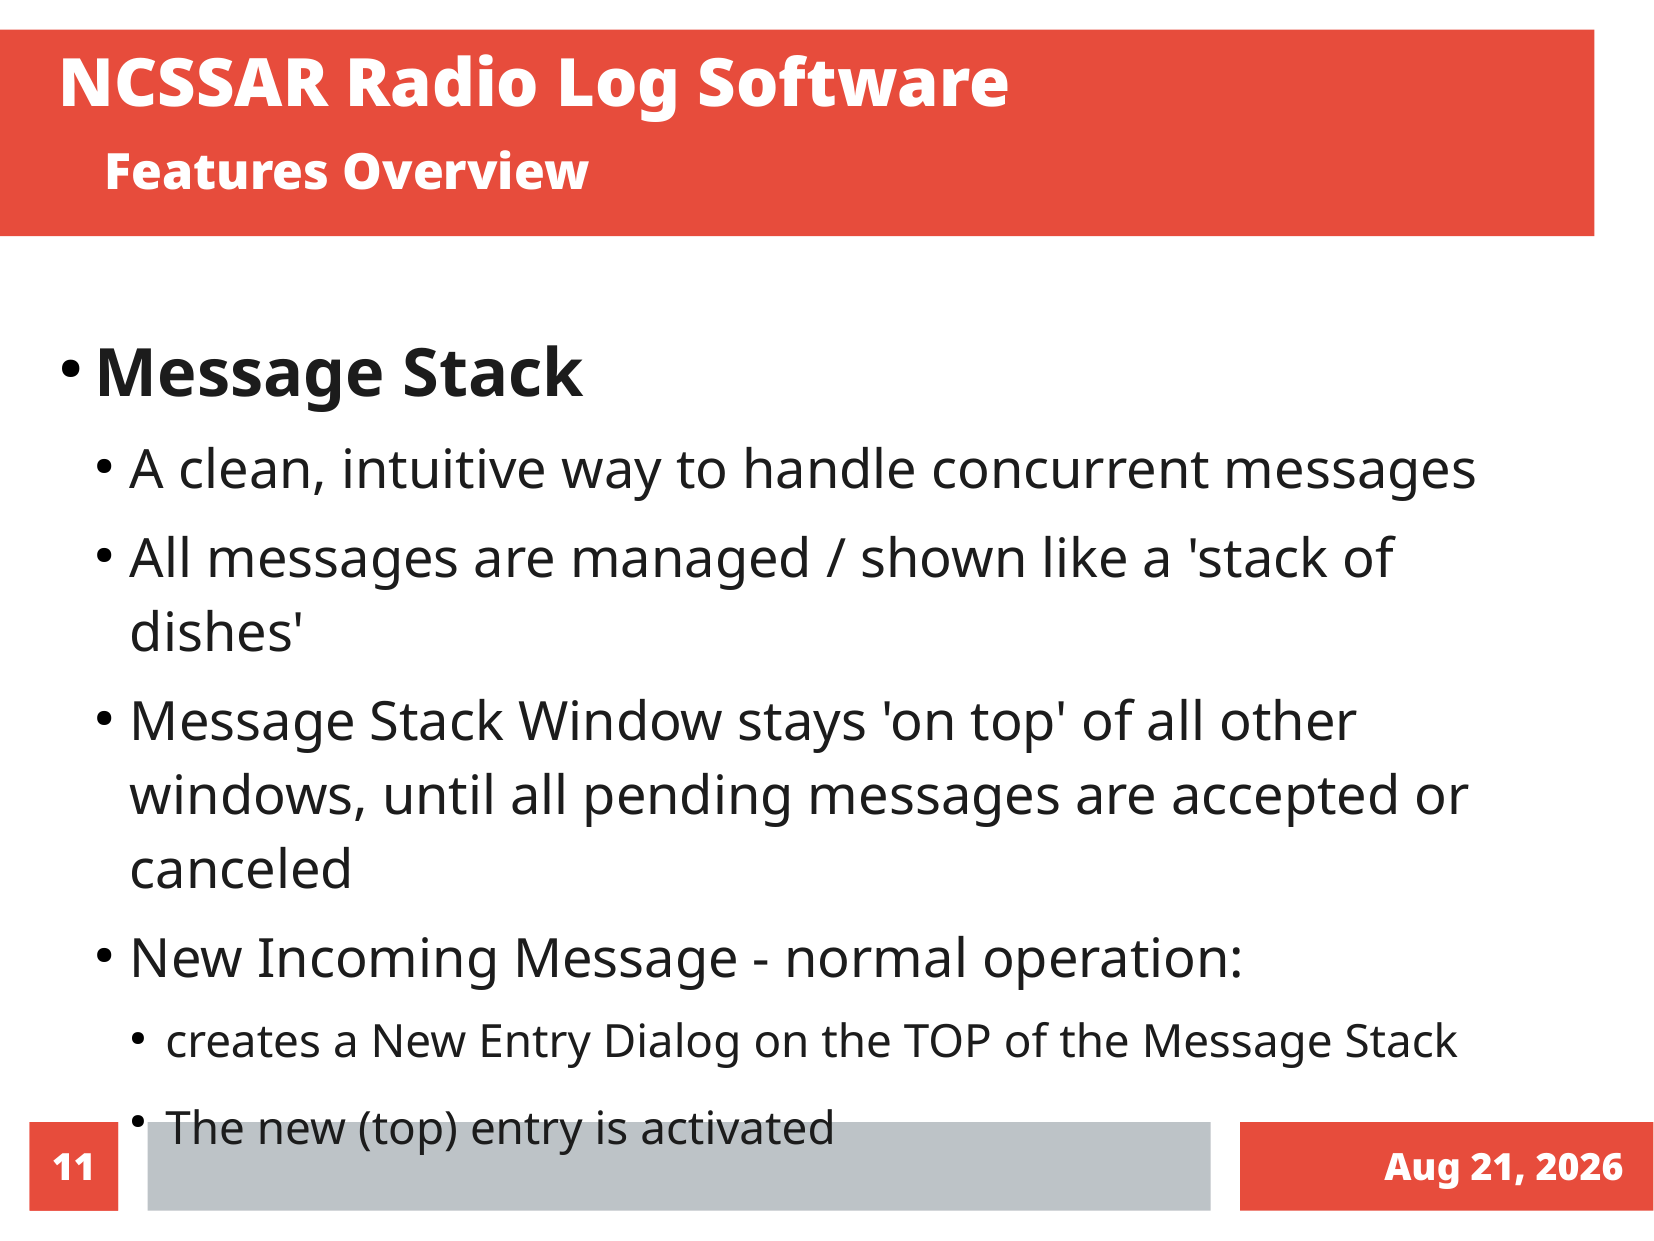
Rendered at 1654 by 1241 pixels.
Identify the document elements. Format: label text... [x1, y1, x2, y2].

subtitle Message Stack A clean, intuitive way to handle concurrent messages All messages are managed / shown like a 'stack of dishes' Message Stack Window stays 'on top' of all other windows, until all pending messages are accepted or canceled New Incoming Message - normal operation: creates a New Entry Dialog on the TOP of the Message Stack The new (top) entry is activated [59, 324, 1565, 1093]
title NCSSAR Radio Log Software Features Overview [59, 48, 1595, 207]
